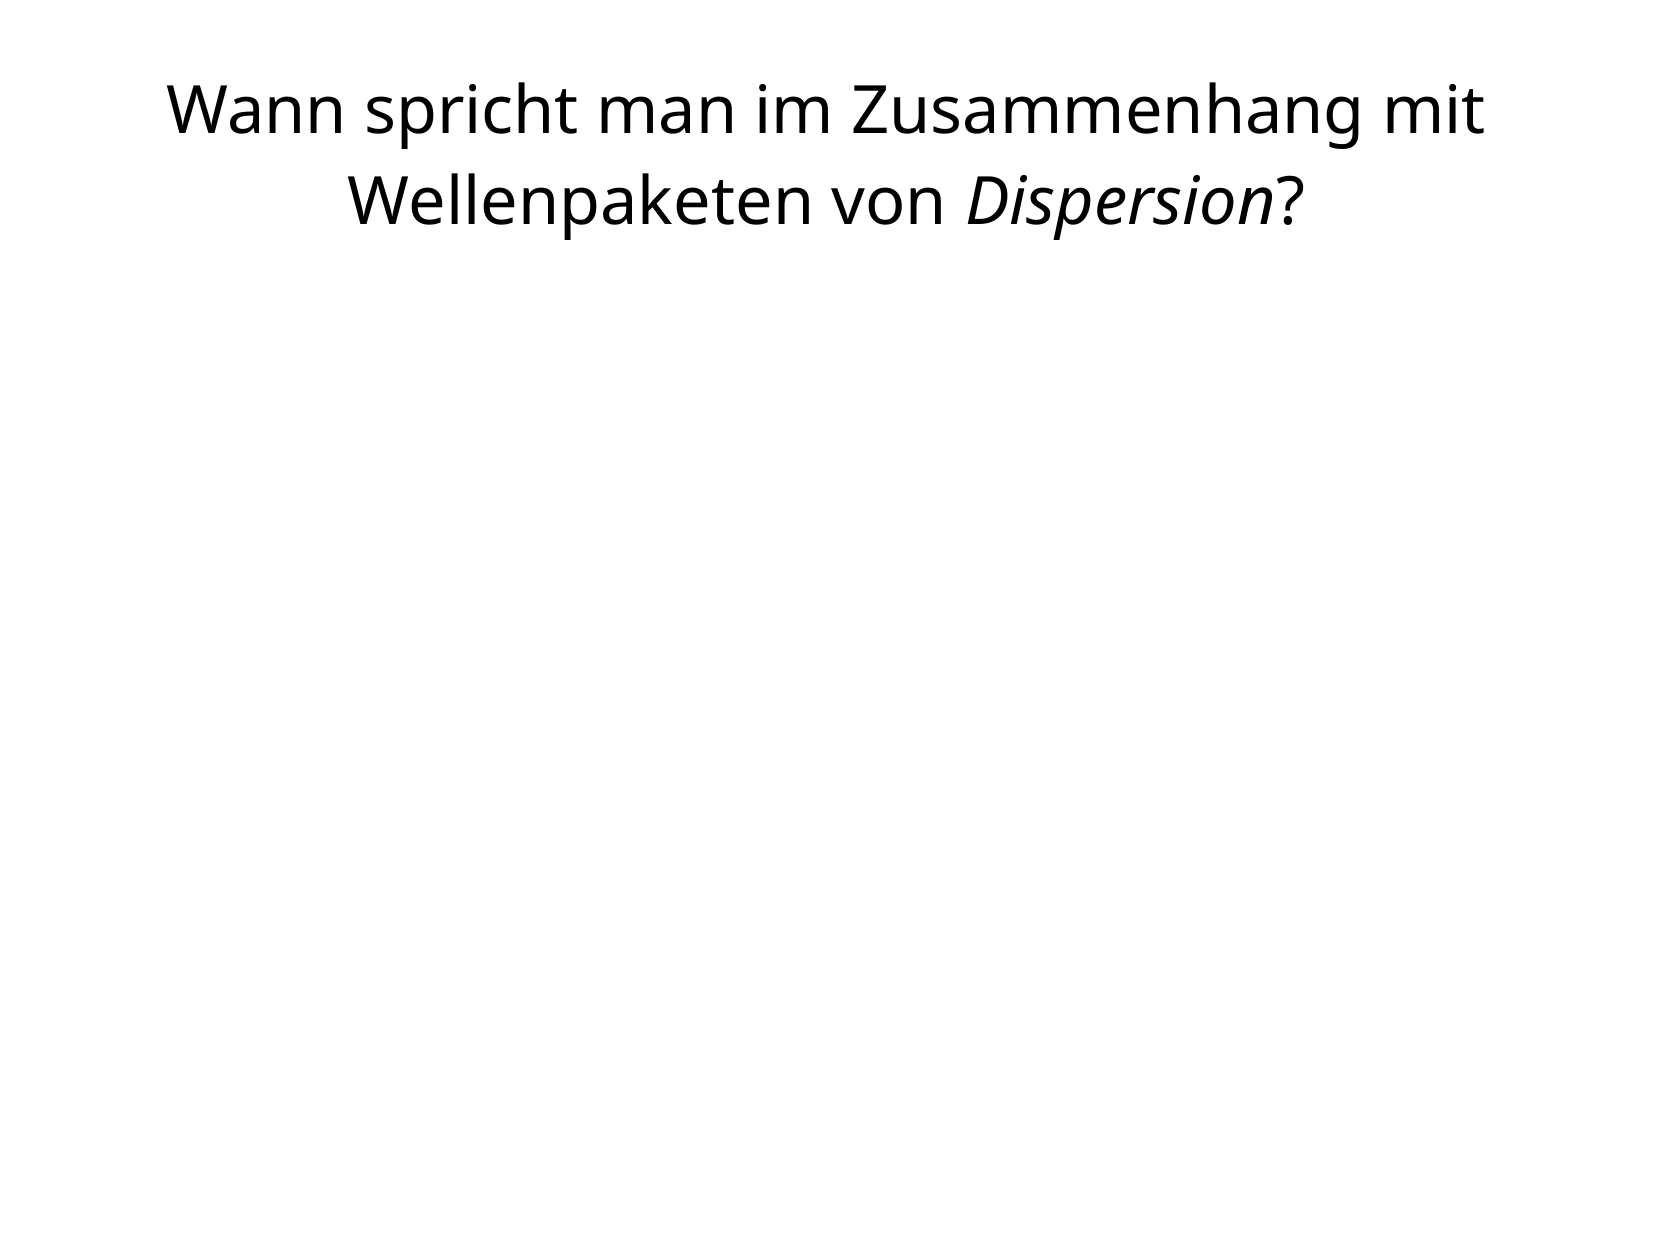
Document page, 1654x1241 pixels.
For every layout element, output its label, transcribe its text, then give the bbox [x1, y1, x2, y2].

title Wann spricht man im Zusammenhang mit Wellenpaketen von Dispersion? [82, 49, 1571, 257]
